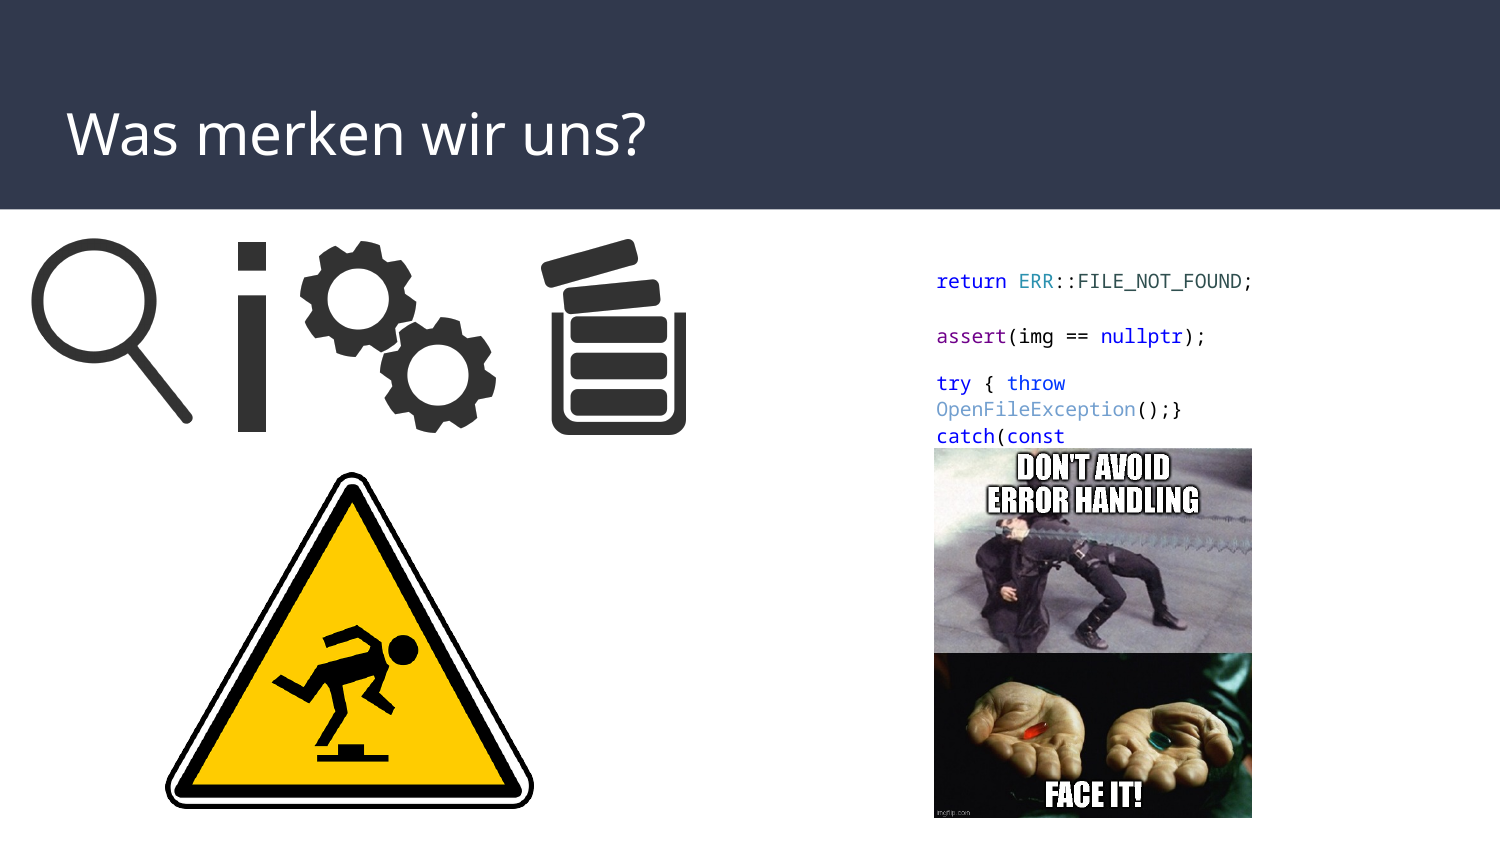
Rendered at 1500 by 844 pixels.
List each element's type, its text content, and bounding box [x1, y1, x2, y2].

picture [934, 448, 1252, 818]
text_box try { throw OpenFileException();} catch(const std::FileExceptions&){} [921, 361, 1333, 426]
picture [6, 213, 266, 461]
text_box assert(img == nullptr); [921, 314, 1245, 356]
text_box return ERR::FILE_NOT_FOUND; [921, 259, 1295, 301]
title Was merken wir uns? [51, 82, 1449, 185]
picture [165, 472, 534, 809]
picture [541, 239, 686, 435]
picture [300, 241, 496, 433]
